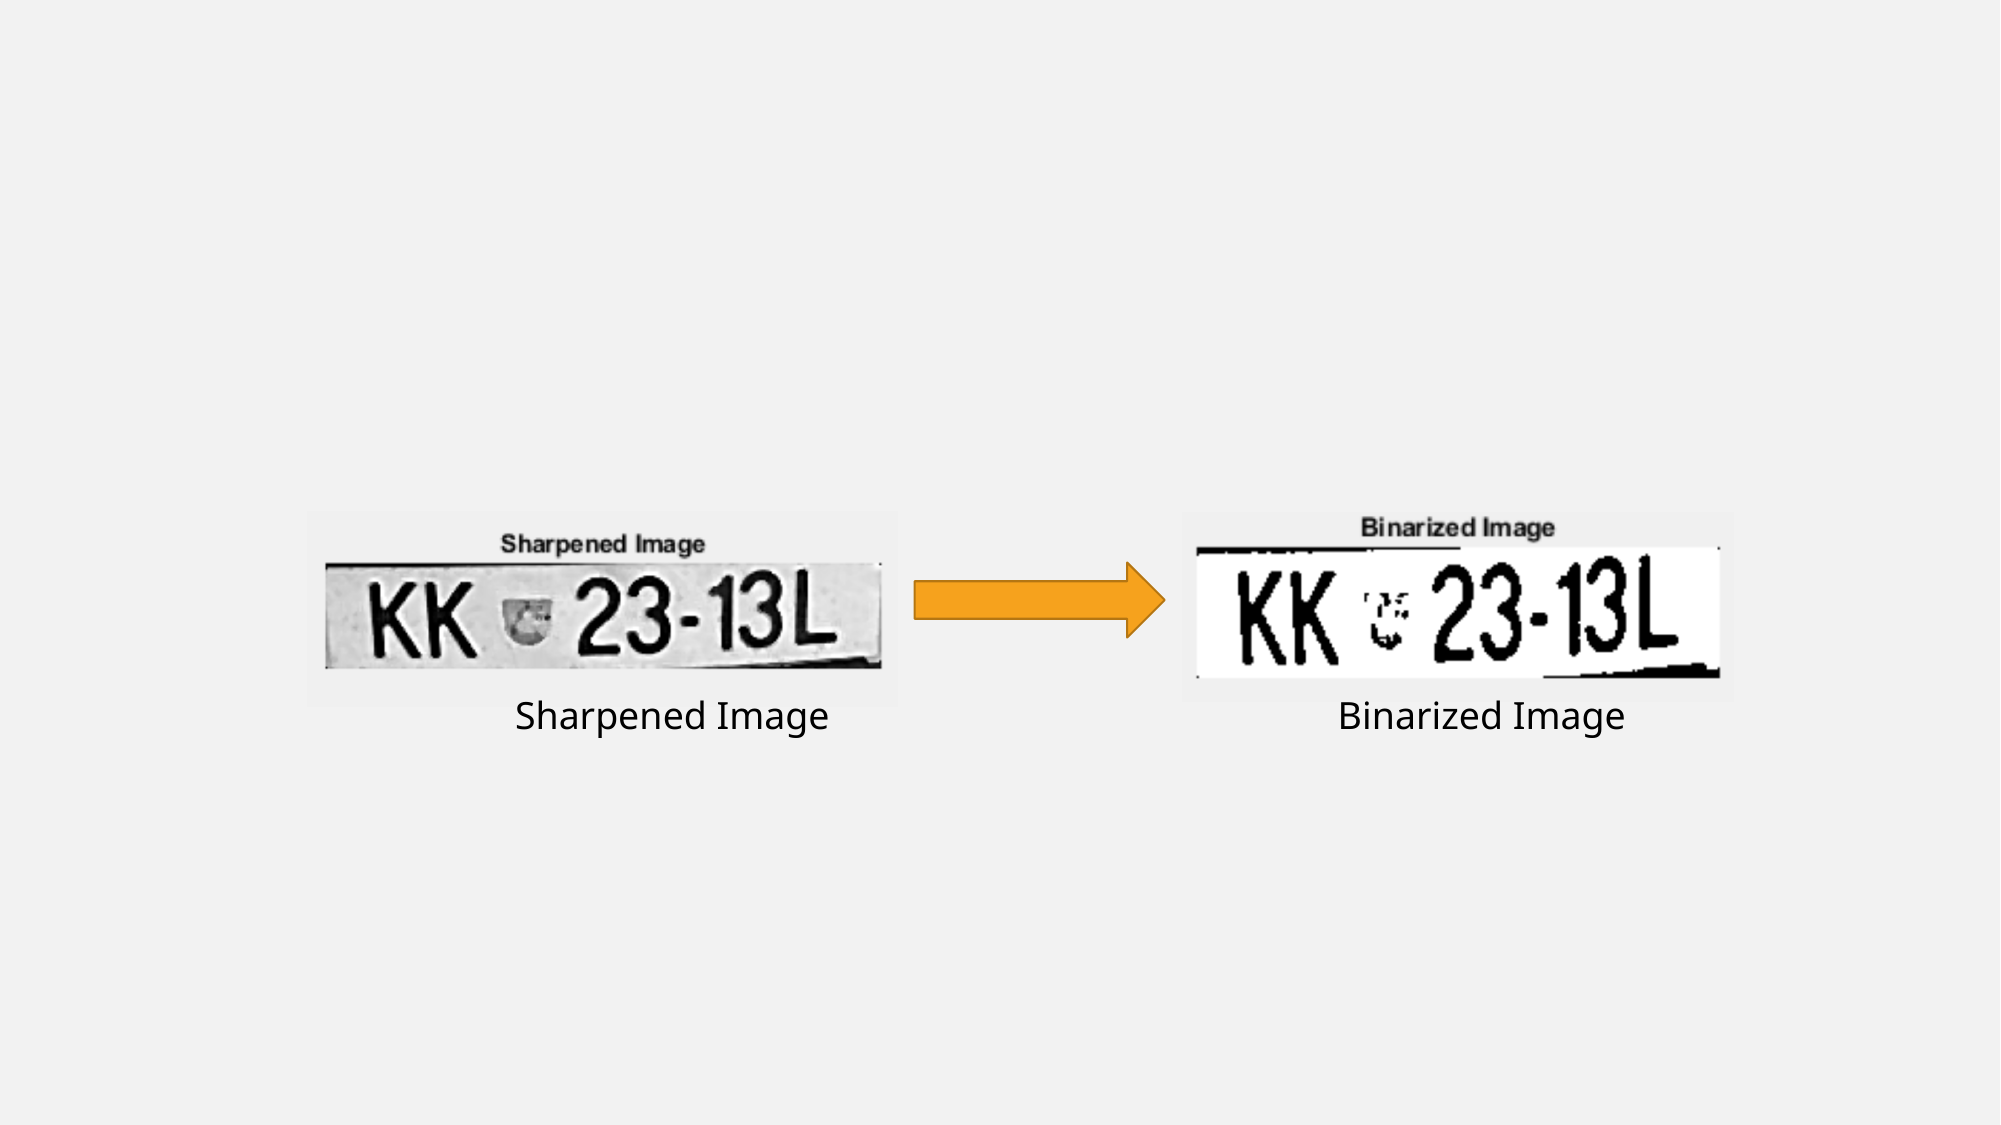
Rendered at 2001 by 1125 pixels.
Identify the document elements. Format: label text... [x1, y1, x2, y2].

picture [1182, 512, 1734, 702]
text_box Binarized Image [1322, 684, 1594, 745]
picture [307, 511, 898, 707]
text_box [914, 562, 1165, 638]
text_box Sharpened Image [500, 684, 791, 745]
